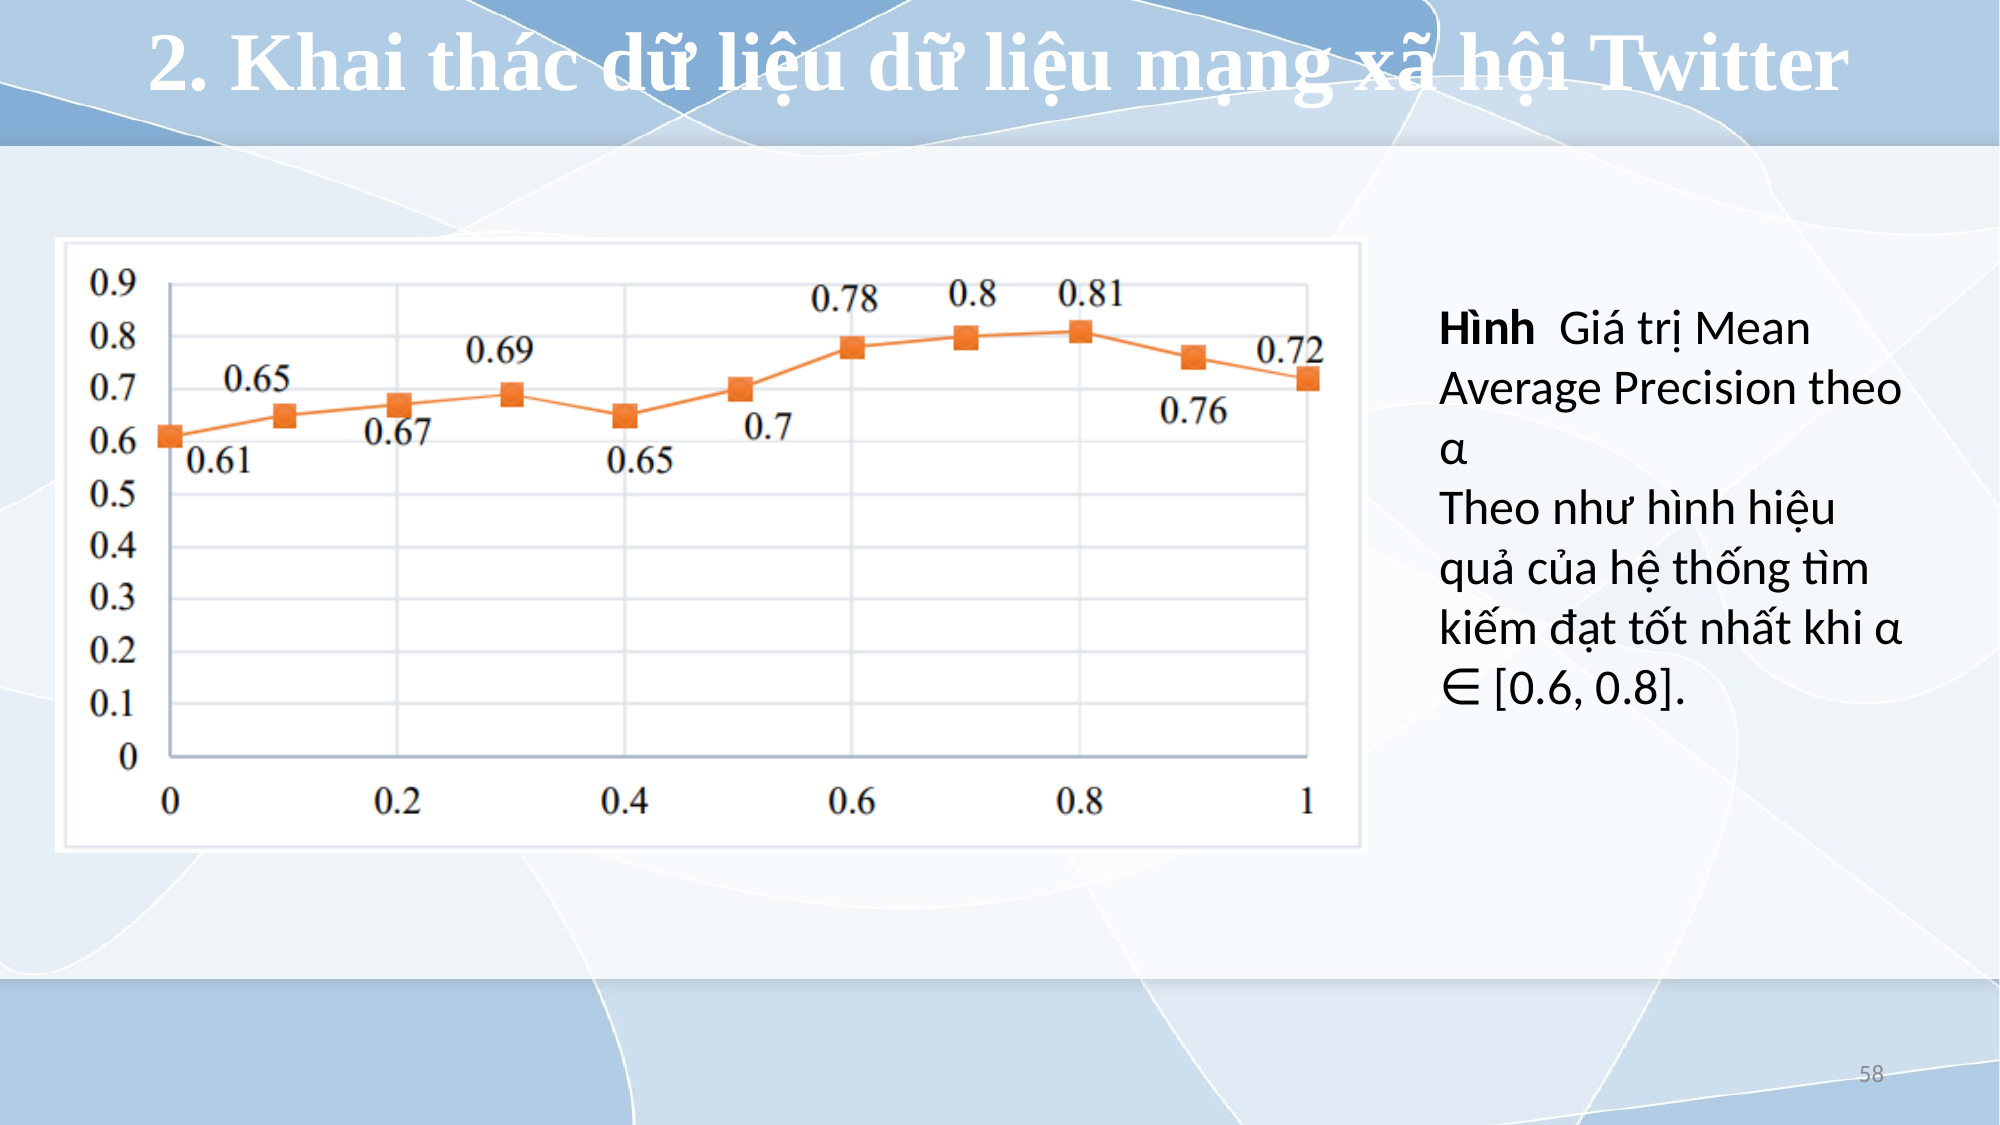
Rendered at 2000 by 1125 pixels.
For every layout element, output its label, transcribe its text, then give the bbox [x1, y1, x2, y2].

text_box 2. Khai thác dữ liệu dữ liệu mạng xã hội Twitter [0, 0, 2000, 115]
slide_number <number> [1432, 1042, 1900, 1103]
picture [55, 237, 1368, 853]
text_box Hình Giá trị Mean Average Precision theo α Theo như hình hiệu quả của hệ thống tìm kiếm đạt tốt nhất khi α ∈ [0.6, 0.8]. [1424, 287, 1925, 723]
